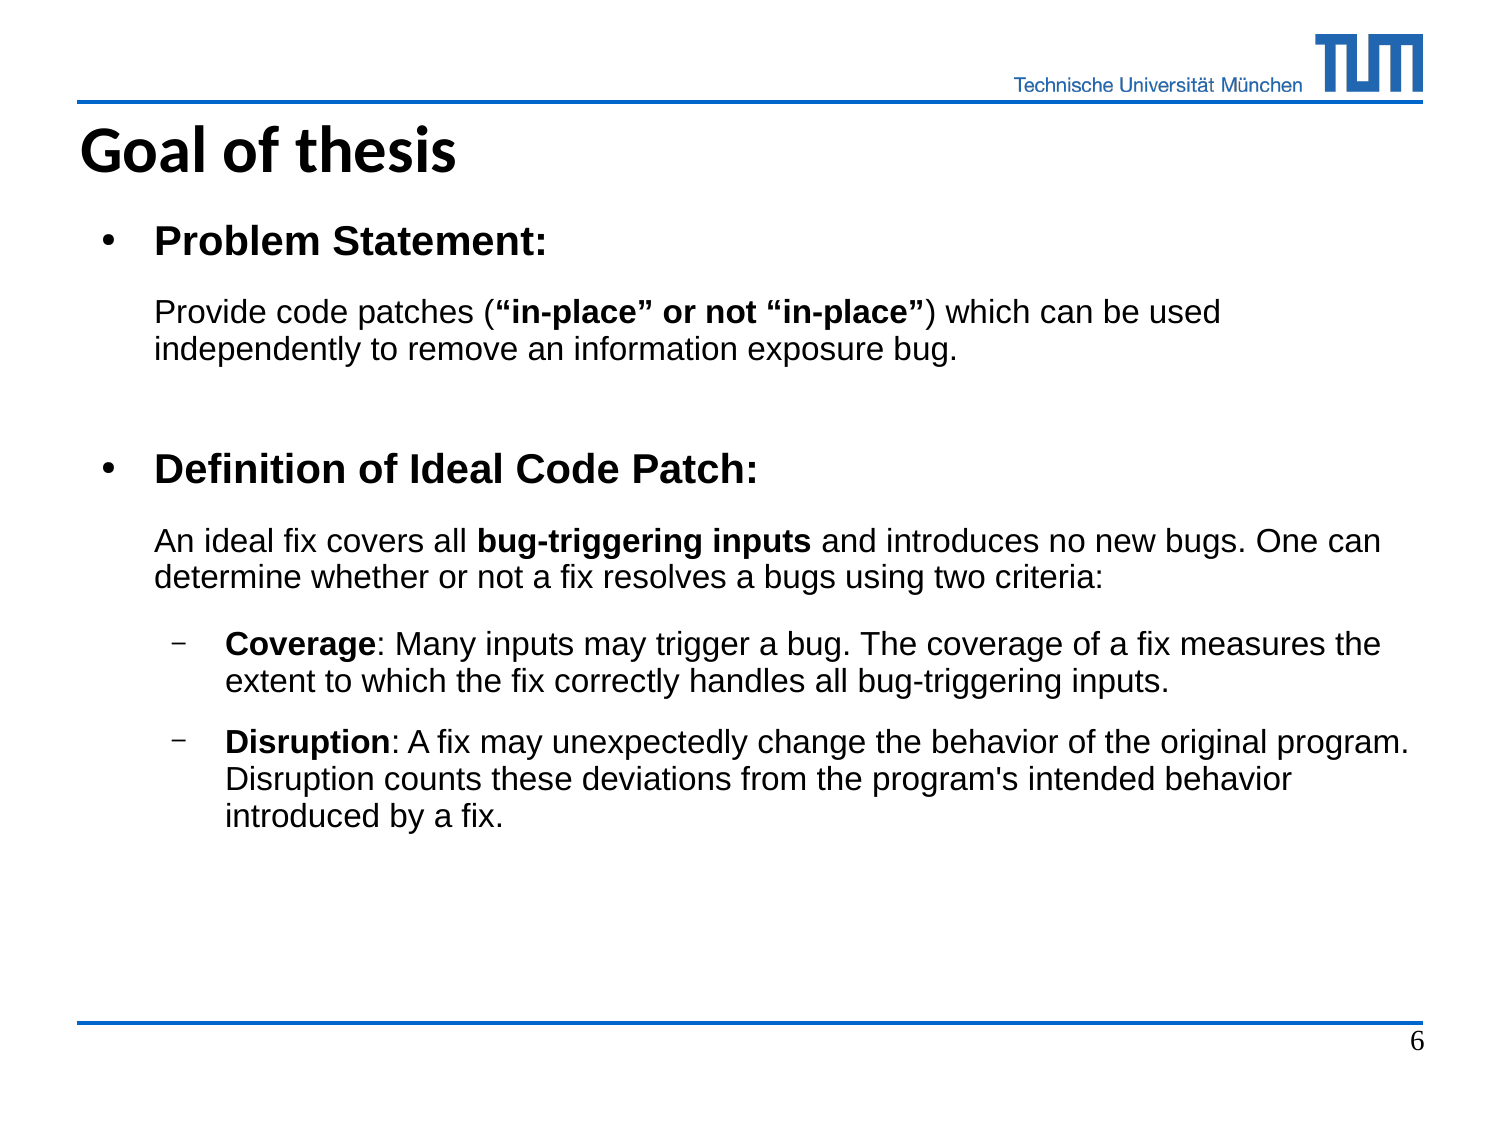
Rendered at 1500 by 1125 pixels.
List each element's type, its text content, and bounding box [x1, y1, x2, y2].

list Problem Statement: Provide code patches (“in-place” or not “in-place”) which can be used independently to remove an information exposure bug. Definition of Ideal Code Patch: An ideal fix covers all bug-triggering inputs and introduces no new bugs. One can determine whether or not a fix resolves a bugs using two criteria: Coverage: Many inputs may trigger a bug. The coverage of a fix measures the extent to which the fix correctly handles all bug-triggering inputs. Disruption: A fix may unexpectedly change the behavior of the original program. Disruption counts these deviations from the program's intended behavior introduced by a fix. [83, 217, 1420, 871]
title Goal of thesis [80, 112, 1419, 200]
picture [1014, 34, 1423, 92]
